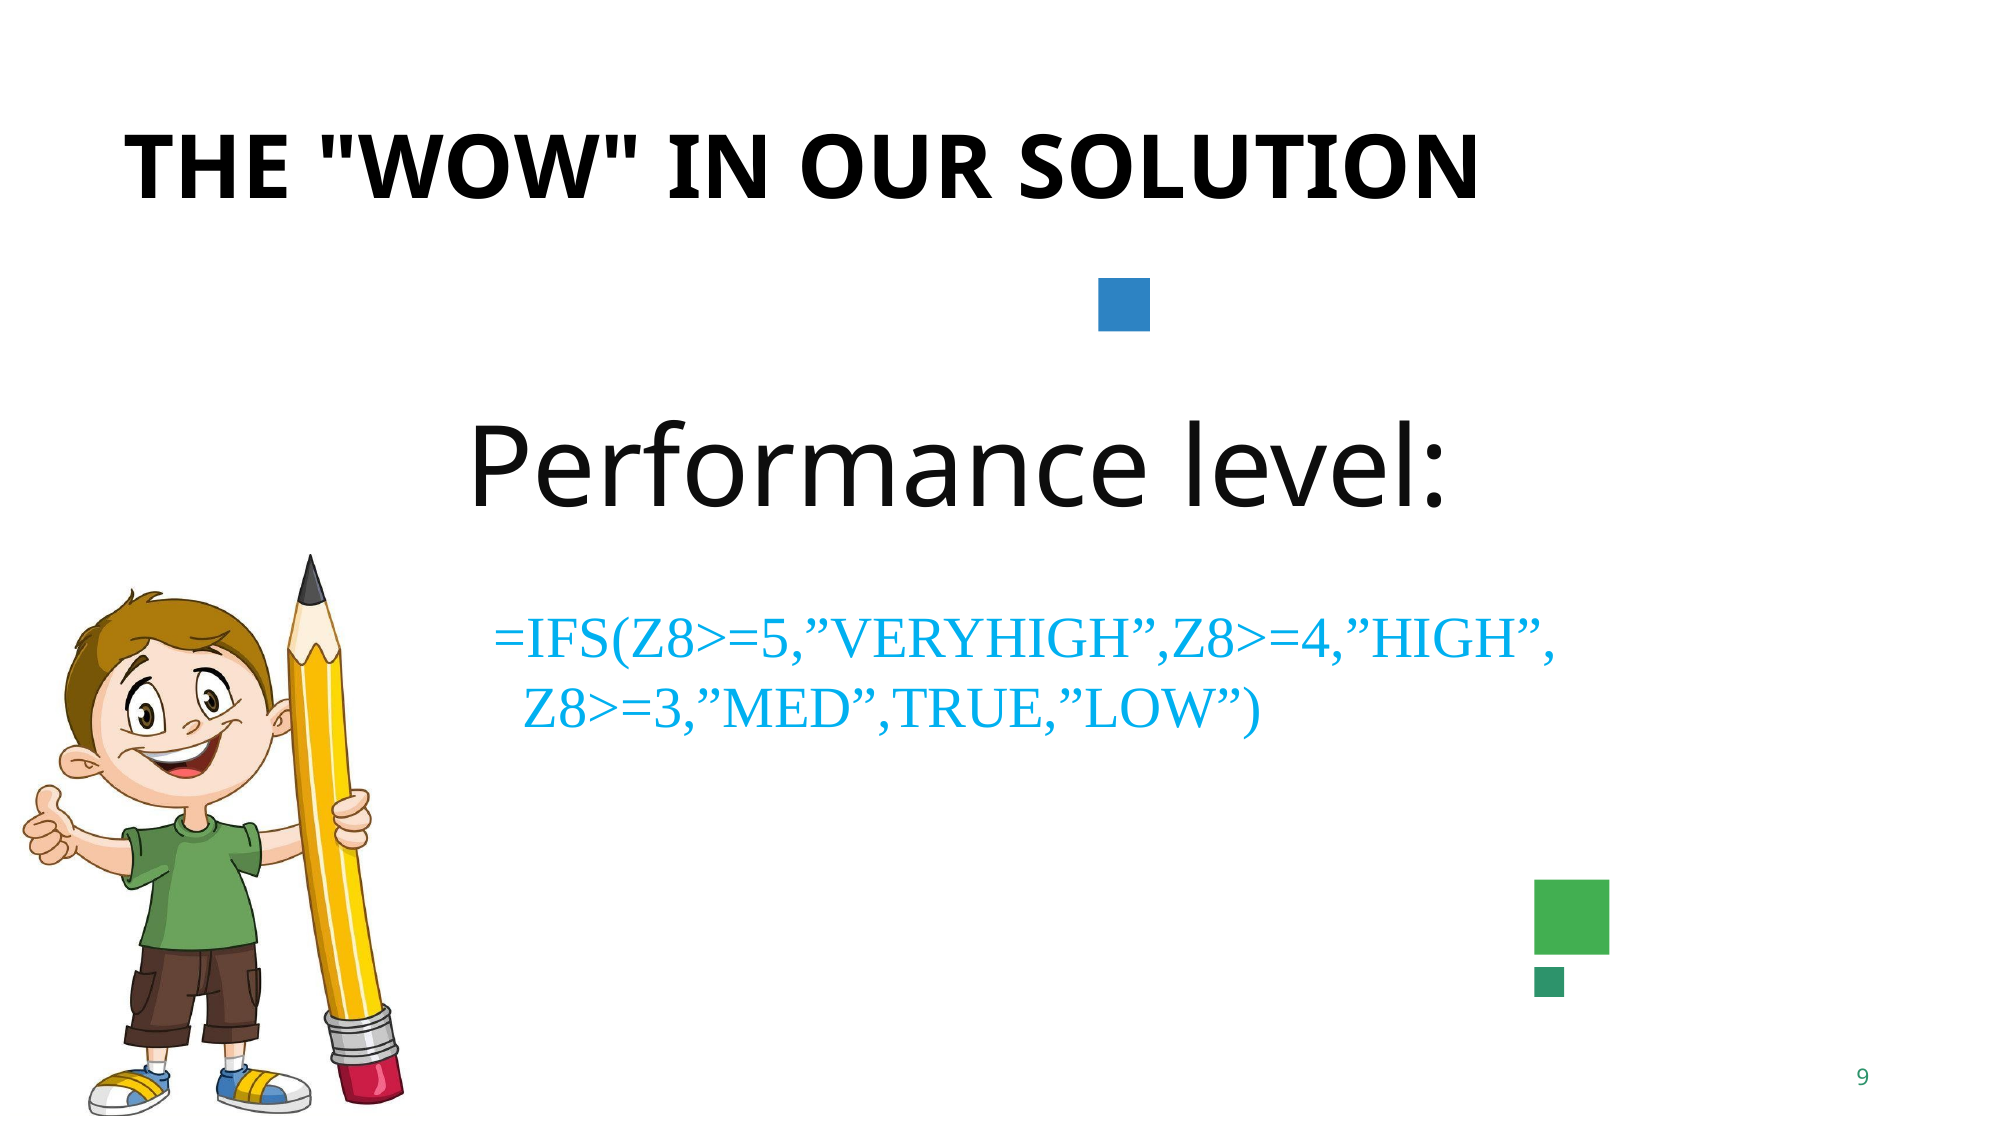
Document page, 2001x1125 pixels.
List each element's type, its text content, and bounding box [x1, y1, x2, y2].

text_box [1534, 967, 1565, 997]
text_box 9 [1849, 1061, 1888, 1094]
title THE "WOW" IN OUR SOLUTION [121, 107, 1513, 218]
picture [10, 554, 416, 1116]
text_box [1098, 278, 1150, 332]
text_box Performance level: =IFS(Z8>=5,”VERYHIGH”,Z8>=4,”HIGH”, Z8>=3,”MED”,TRUE,”LOW”) [450, 386, 1850, 750]
text_box [1534, 879, 1610, 955]
